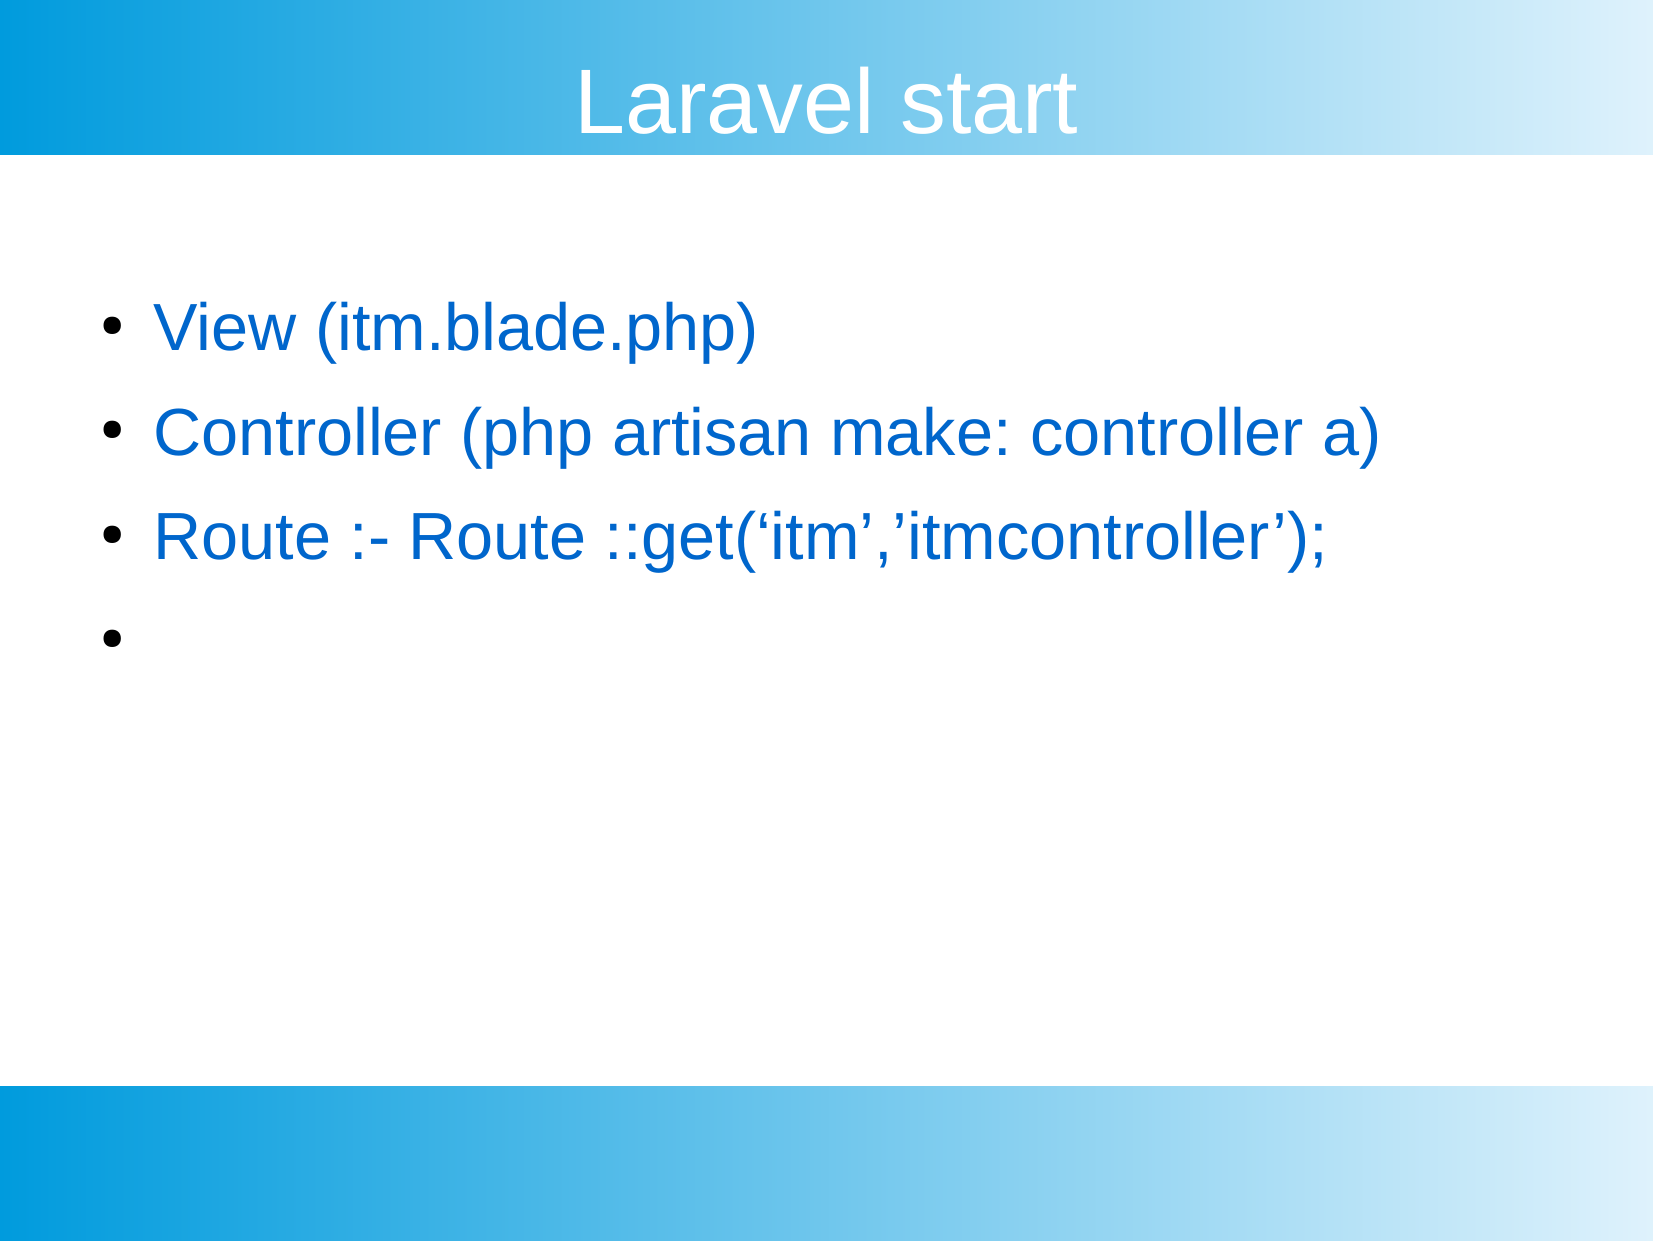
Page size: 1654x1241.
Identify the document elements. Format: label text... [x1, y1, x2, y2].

title Laravel start [82, 49, 1571, 155]
list View (itm.blade.php) Controller (php artisan make: controller a) Route :- Route ::get(‘itm’,’itmcontroller’); [82, 290, 1571, 1010]
